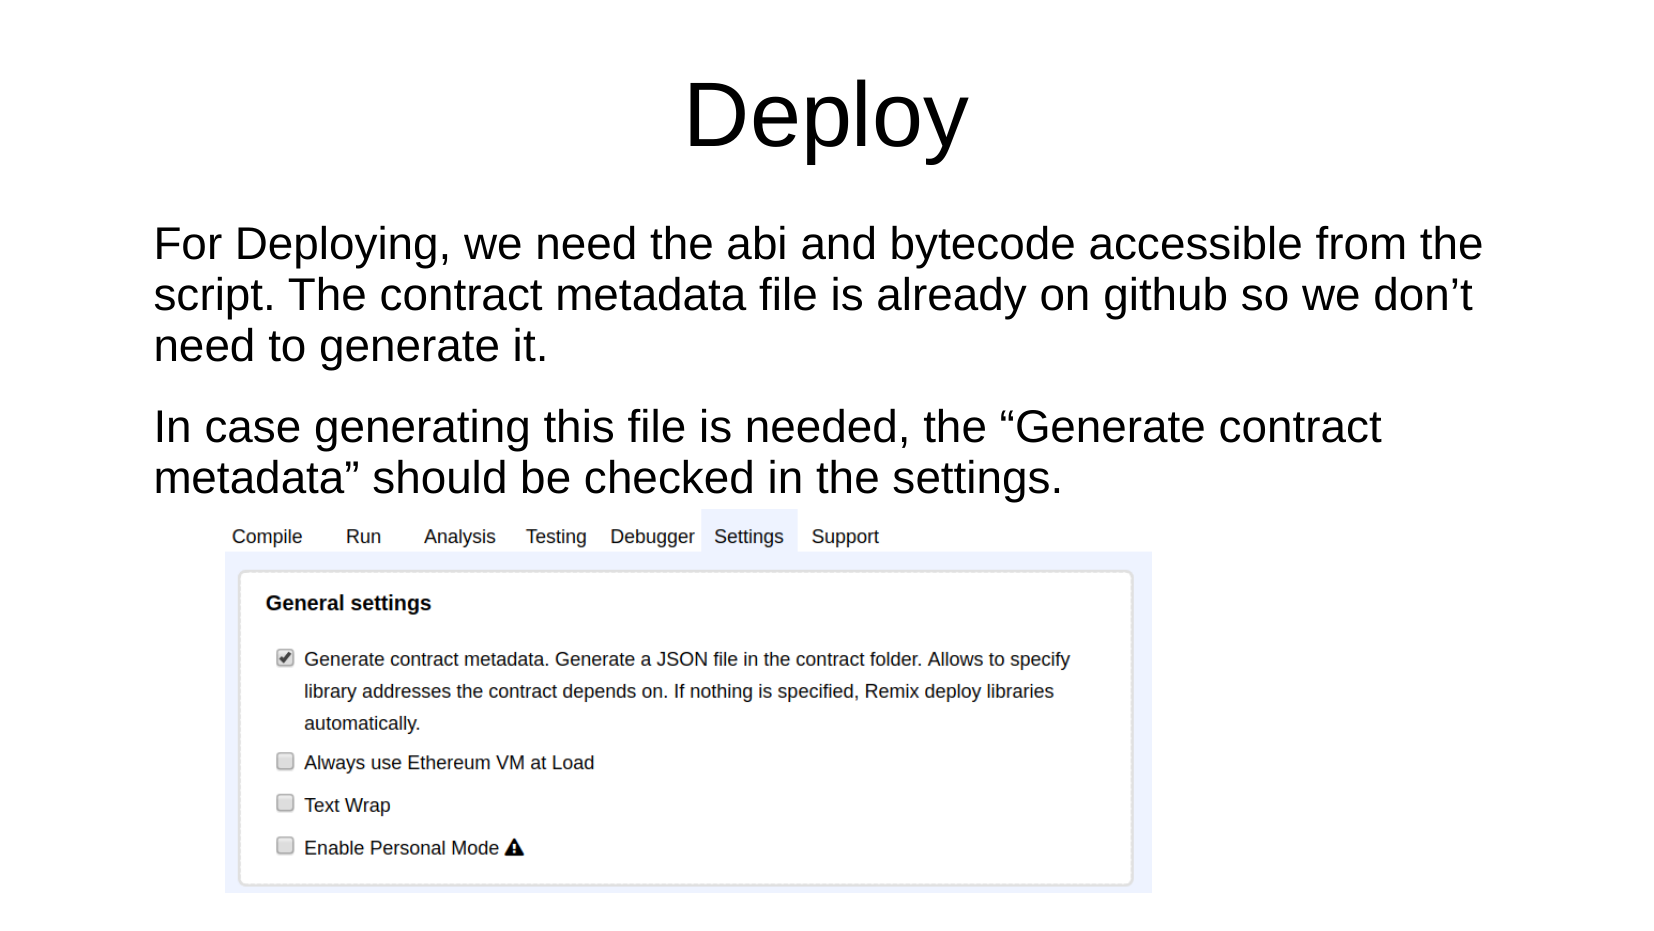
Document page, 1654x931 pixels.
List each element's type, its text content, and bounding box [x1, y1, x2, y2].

picture [225, 509, 1152, 893]
list For Deploying, we need the abi and bytecode accessible from the script. The contract metadata file is already on github so we don’t need to generate it. In case generating this file is needed, the “Generate contract metadata” should be checked in the settings. [82, 217, 1571, 758]
title Deploy [82, 37, 1571, 193]
